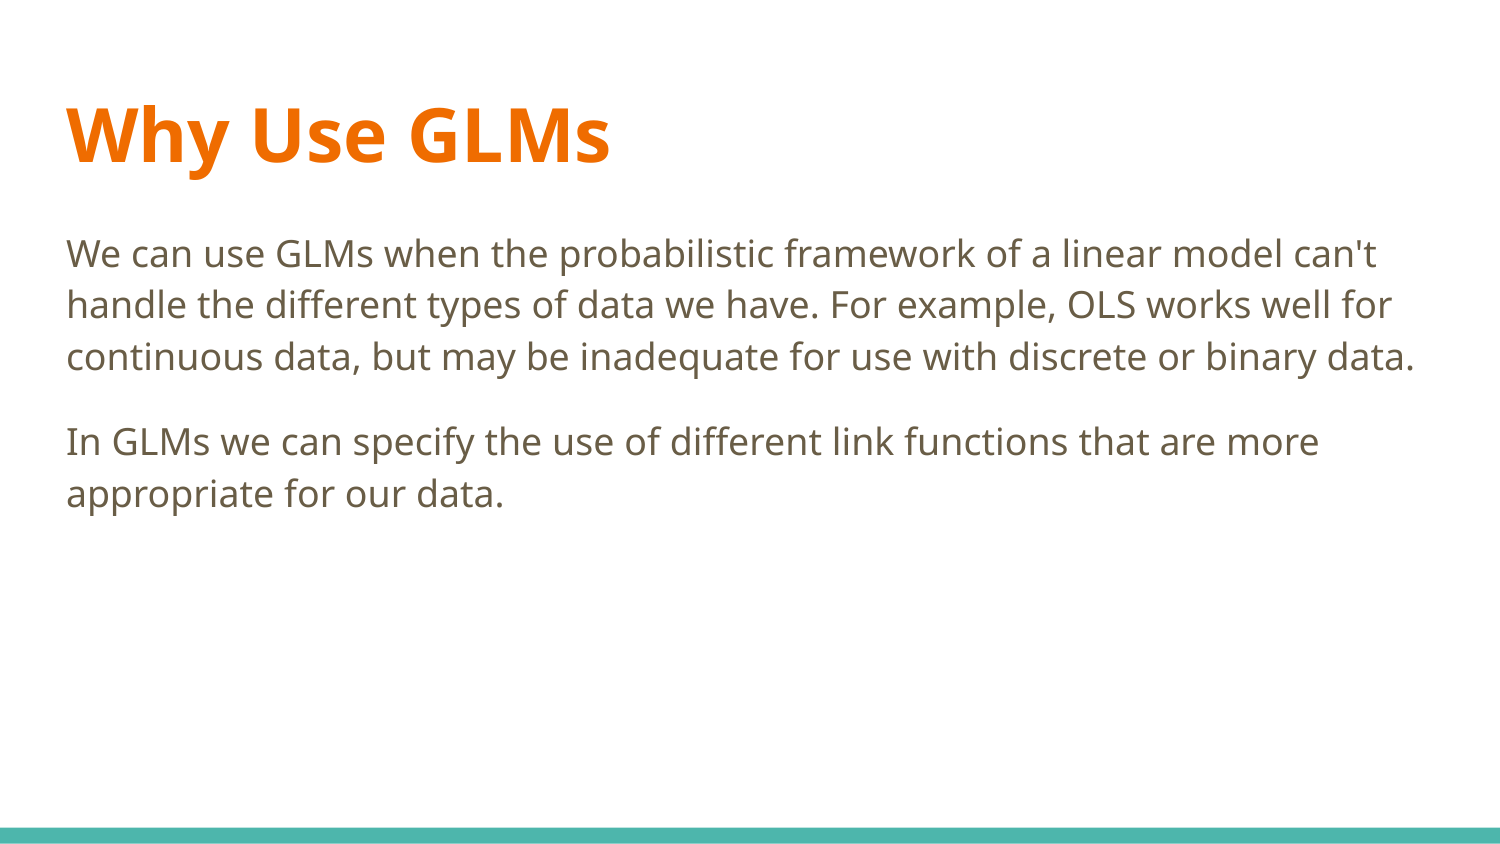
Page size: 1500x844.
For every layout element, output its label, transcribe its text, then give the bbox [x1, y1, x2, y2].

title Why Use GLMs [51, 72, 1449, 189]
list We can use GLMs when the probabilistic framework of a linear model can't handle the different types of data we have. For example, OLS works well for continuous data, but may be inadequate for use with discrete or binary data. In GLMs we can specify the use of different link functions that are more appropriate for our data. [51, 207, 1449, 750]
